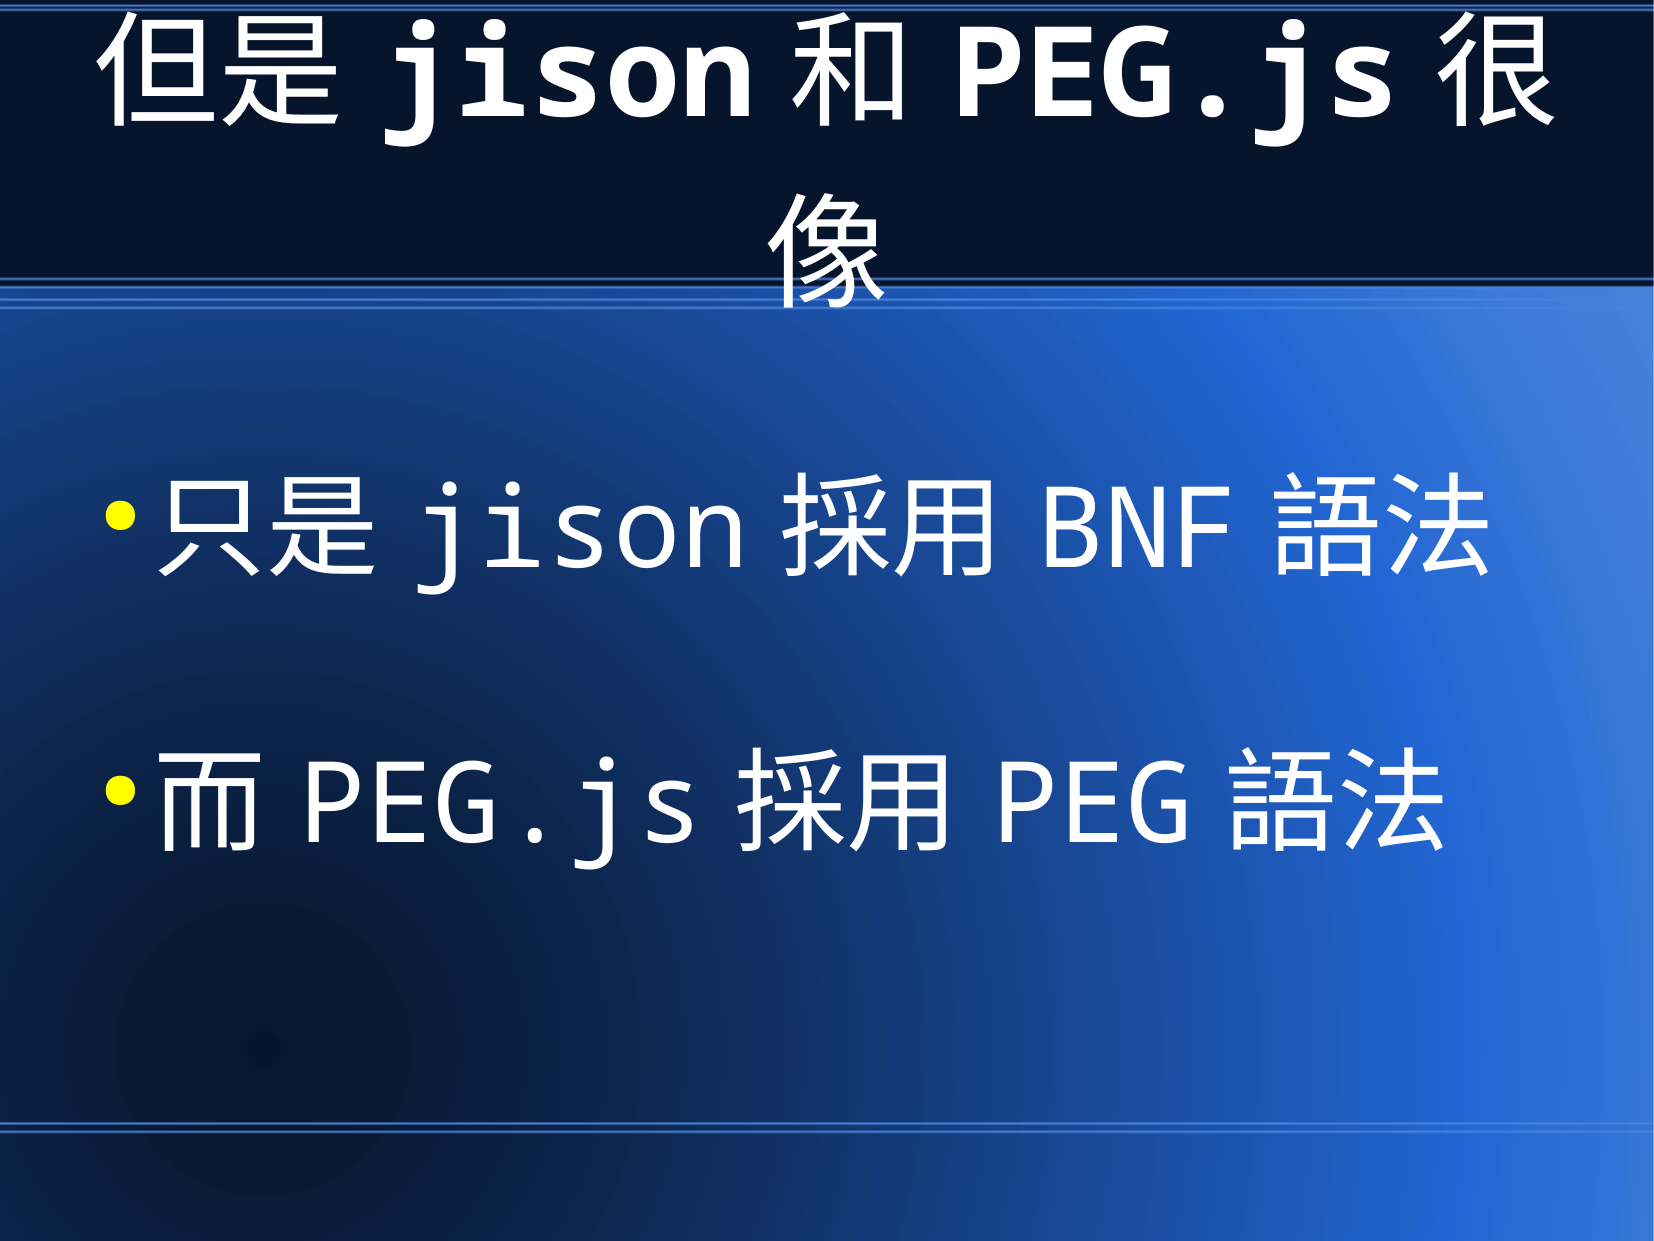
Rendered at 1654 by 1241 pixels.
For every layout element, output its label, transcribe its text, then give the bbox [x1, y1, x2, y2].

title 但是jison和PEG.js很像 [82, 49, 1571, 257]
picture [0, 0, 1654, 1241]
list 只是jison採用BNF語法 而PEG.js採用PEG語法 [82, 355, 1571, 1241]
